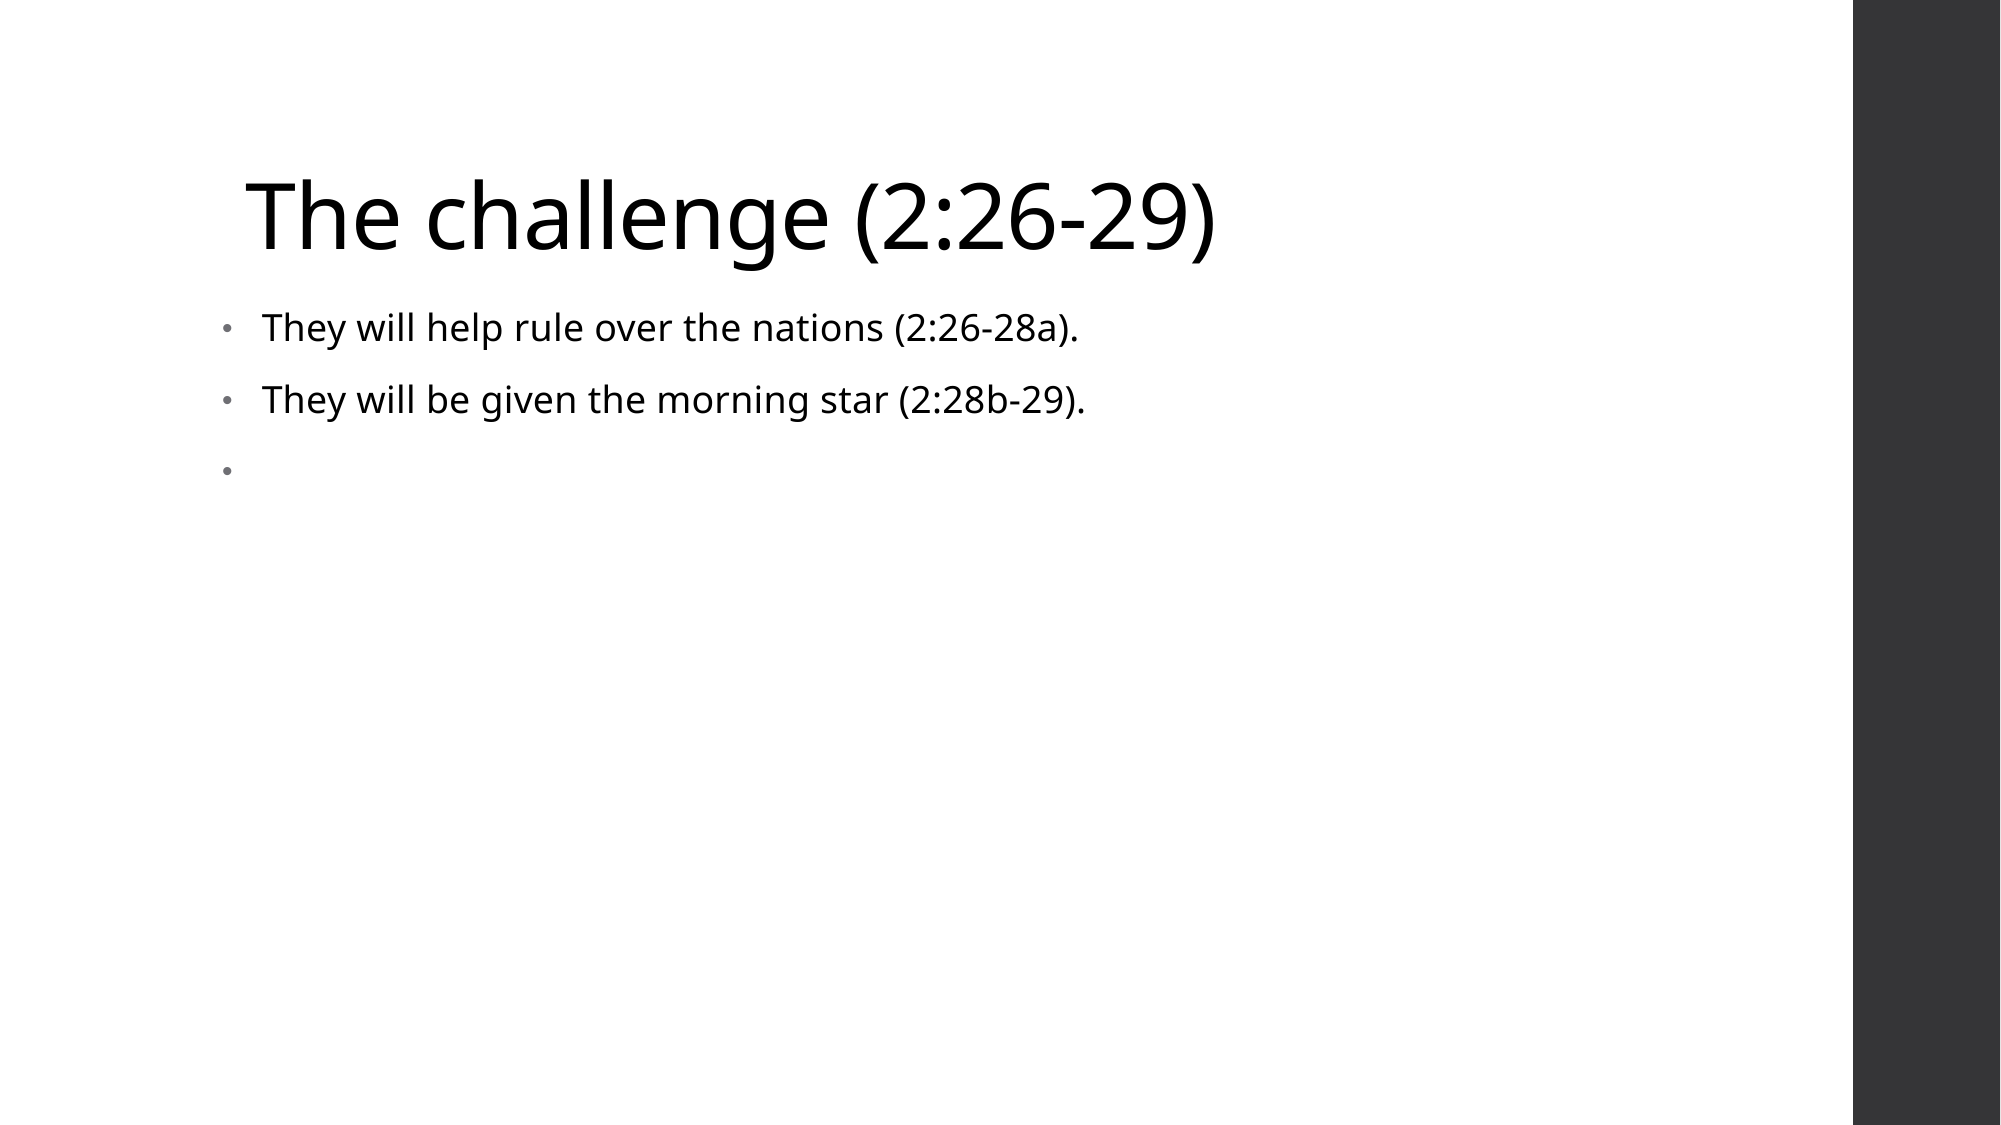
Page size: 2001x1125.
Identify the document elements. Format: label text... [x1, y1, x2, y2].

list They will help rule over the nations (2:26-28a). They will be given the morning star (2:28b-29). [206, 299, 1617, 1014]
title The challenge (2:26-29) [206, 60, 1797, 278]
